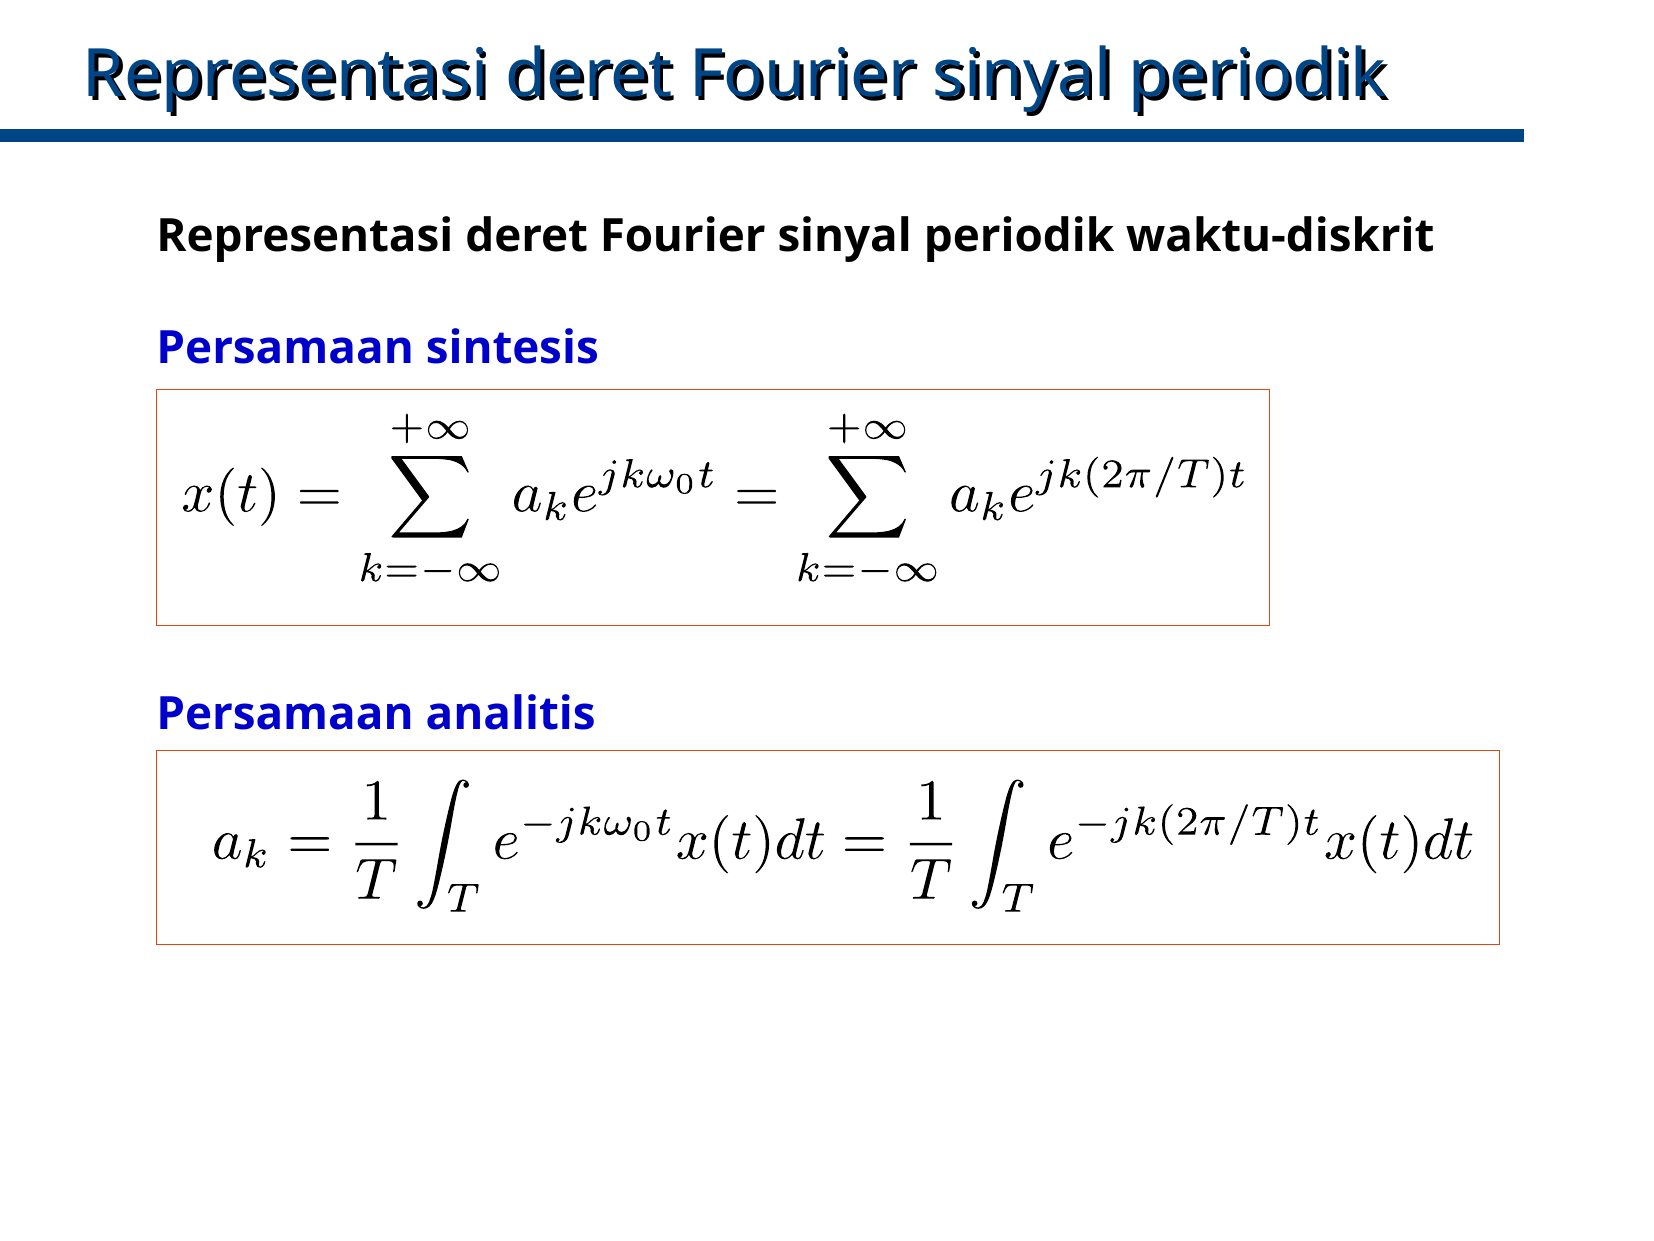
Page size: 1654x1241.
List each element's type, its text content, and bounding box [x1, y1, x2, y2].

text_box Persamaan analitis [141, 673, 591, 747]
text_box Persamaan sintesis [141, 307, 589, 381]
text_box Representasi deret Fourier sinyal periodik waktu-diskrit [141, 194, 1374, 269]
text_box [0, 129, 1524, 142]
text_box Representasi deret Fourier sinyal periodik [82, 0, 1560, 156]
text_box [211, 779, 1475, 912]
text_box [181, 413, 1247, 587]
